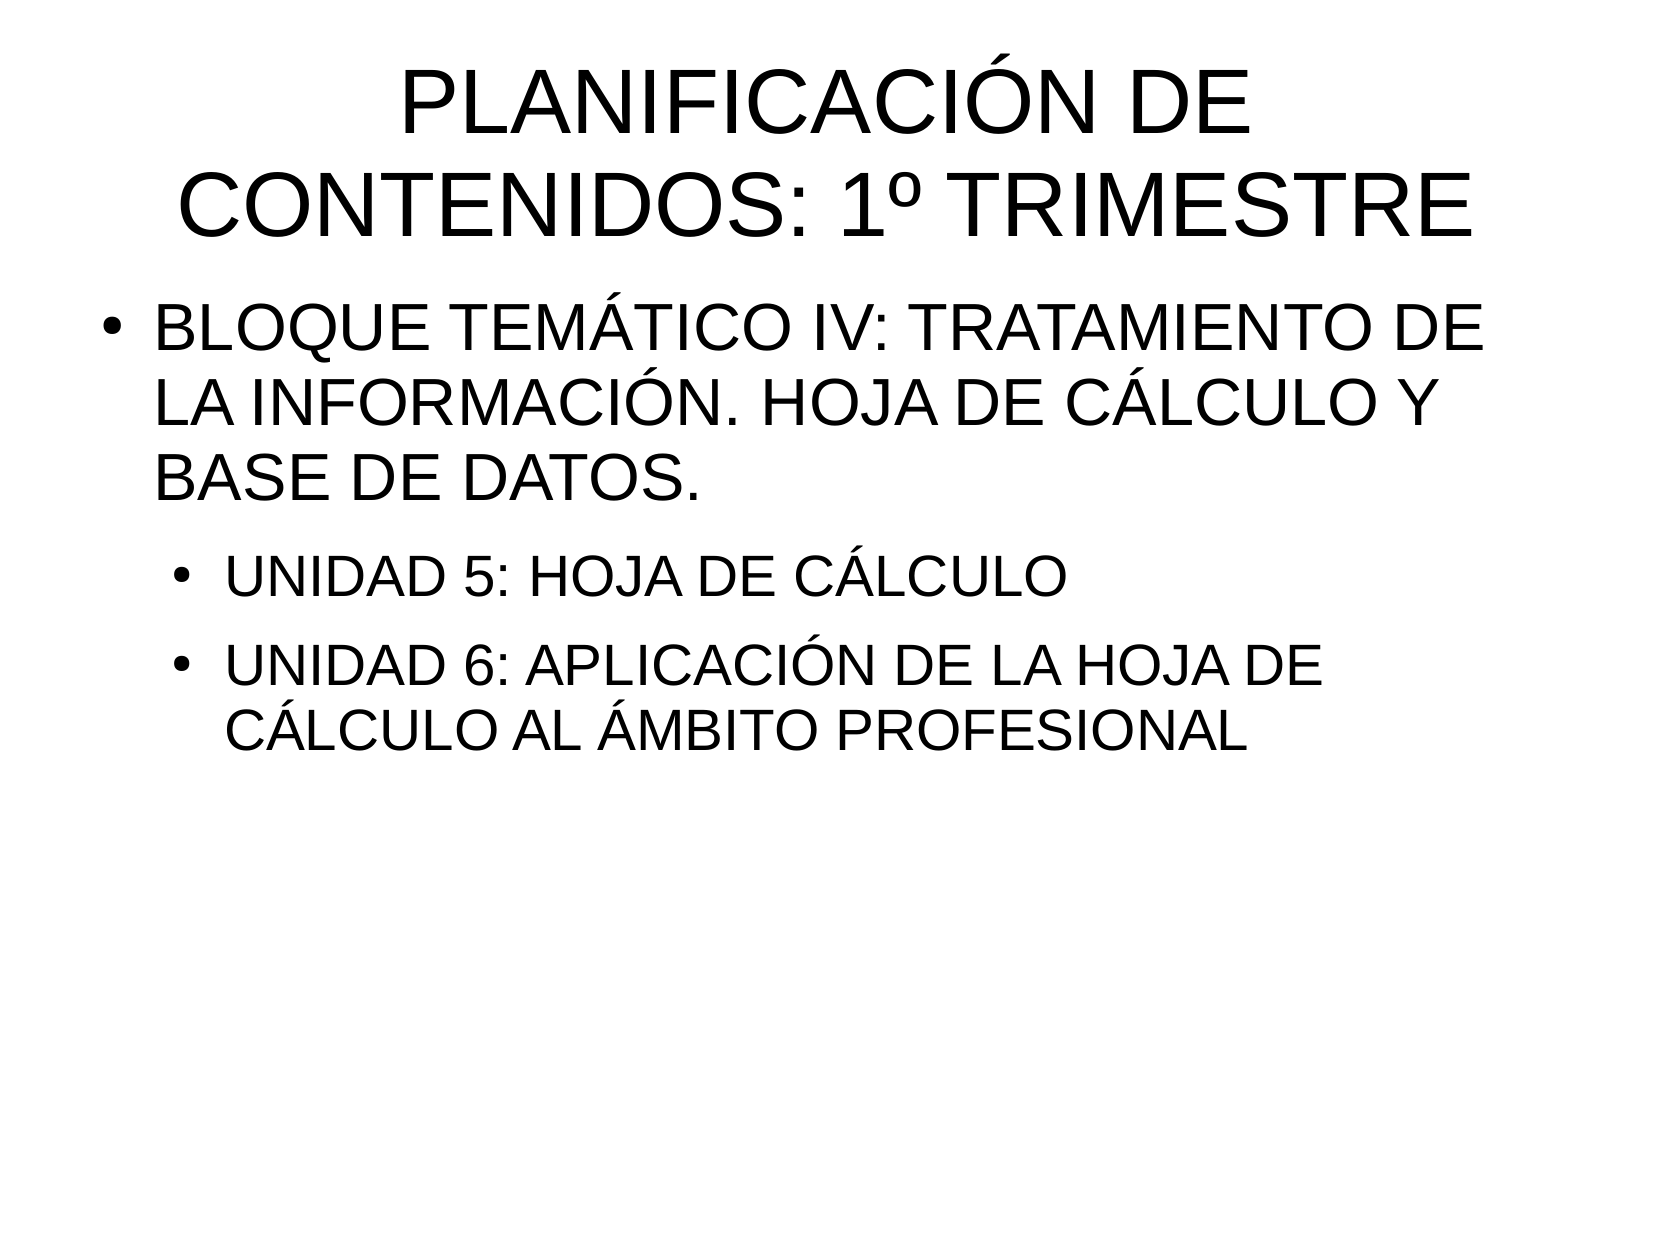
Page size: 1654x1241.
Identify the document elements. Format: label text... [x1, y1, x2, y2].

list BLOQUE TEMÁTICO IV: TRATAMIENTO DE LA INFORMACIÓN. HOJA DE CÁLCULO Y BASE DE DATOS. UNIDAD 5: HOJA DE CÁLCULO UNIDAD 6: APLICACIÓN DE LA HOJA DE CÁLCULO AL ÁMBITO PROFESIONAL [82, 290, 1571, 1109]
title PLANIFICACIÓN DE CONTENIDOS: 1º TRIMESTRE [82, 50, 1571, 256]
